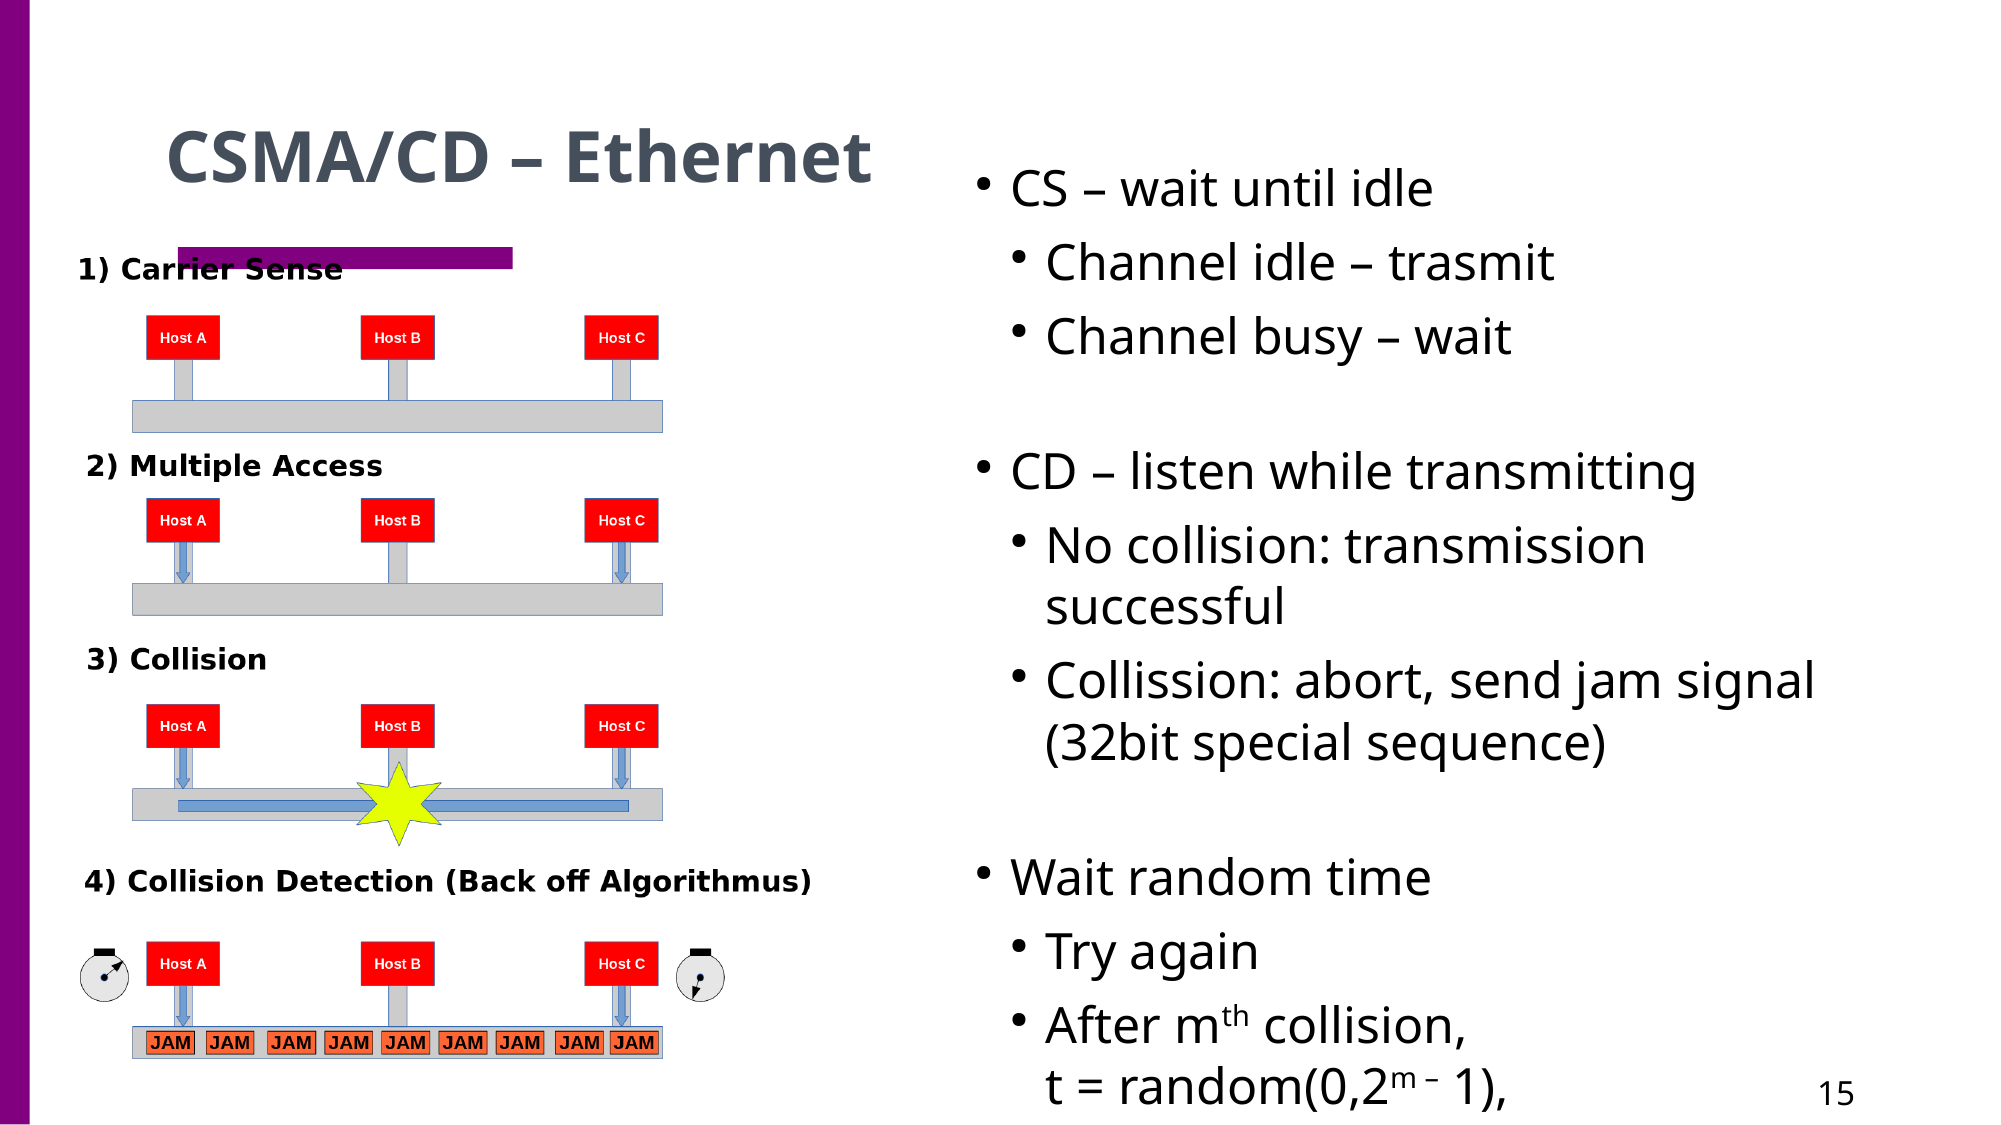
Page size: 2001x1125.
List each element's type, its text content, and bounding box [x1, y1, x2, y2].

text_box CS – wait until idle Channel idle – trasmit Channel busy – wait CD – listen while transmitting No collision: transmission successful Collission: abort, send jam signal (32bit special sequence) Wait random time Try again After mth collision, t = random(0,2m – 1), Wait t*512 bit times before retry [960, 150, 1915, 1125]
text_box CSMA/CD – Ethernet [151, 0, 1849, 212]
picture [55, 224, 820, 1125]
